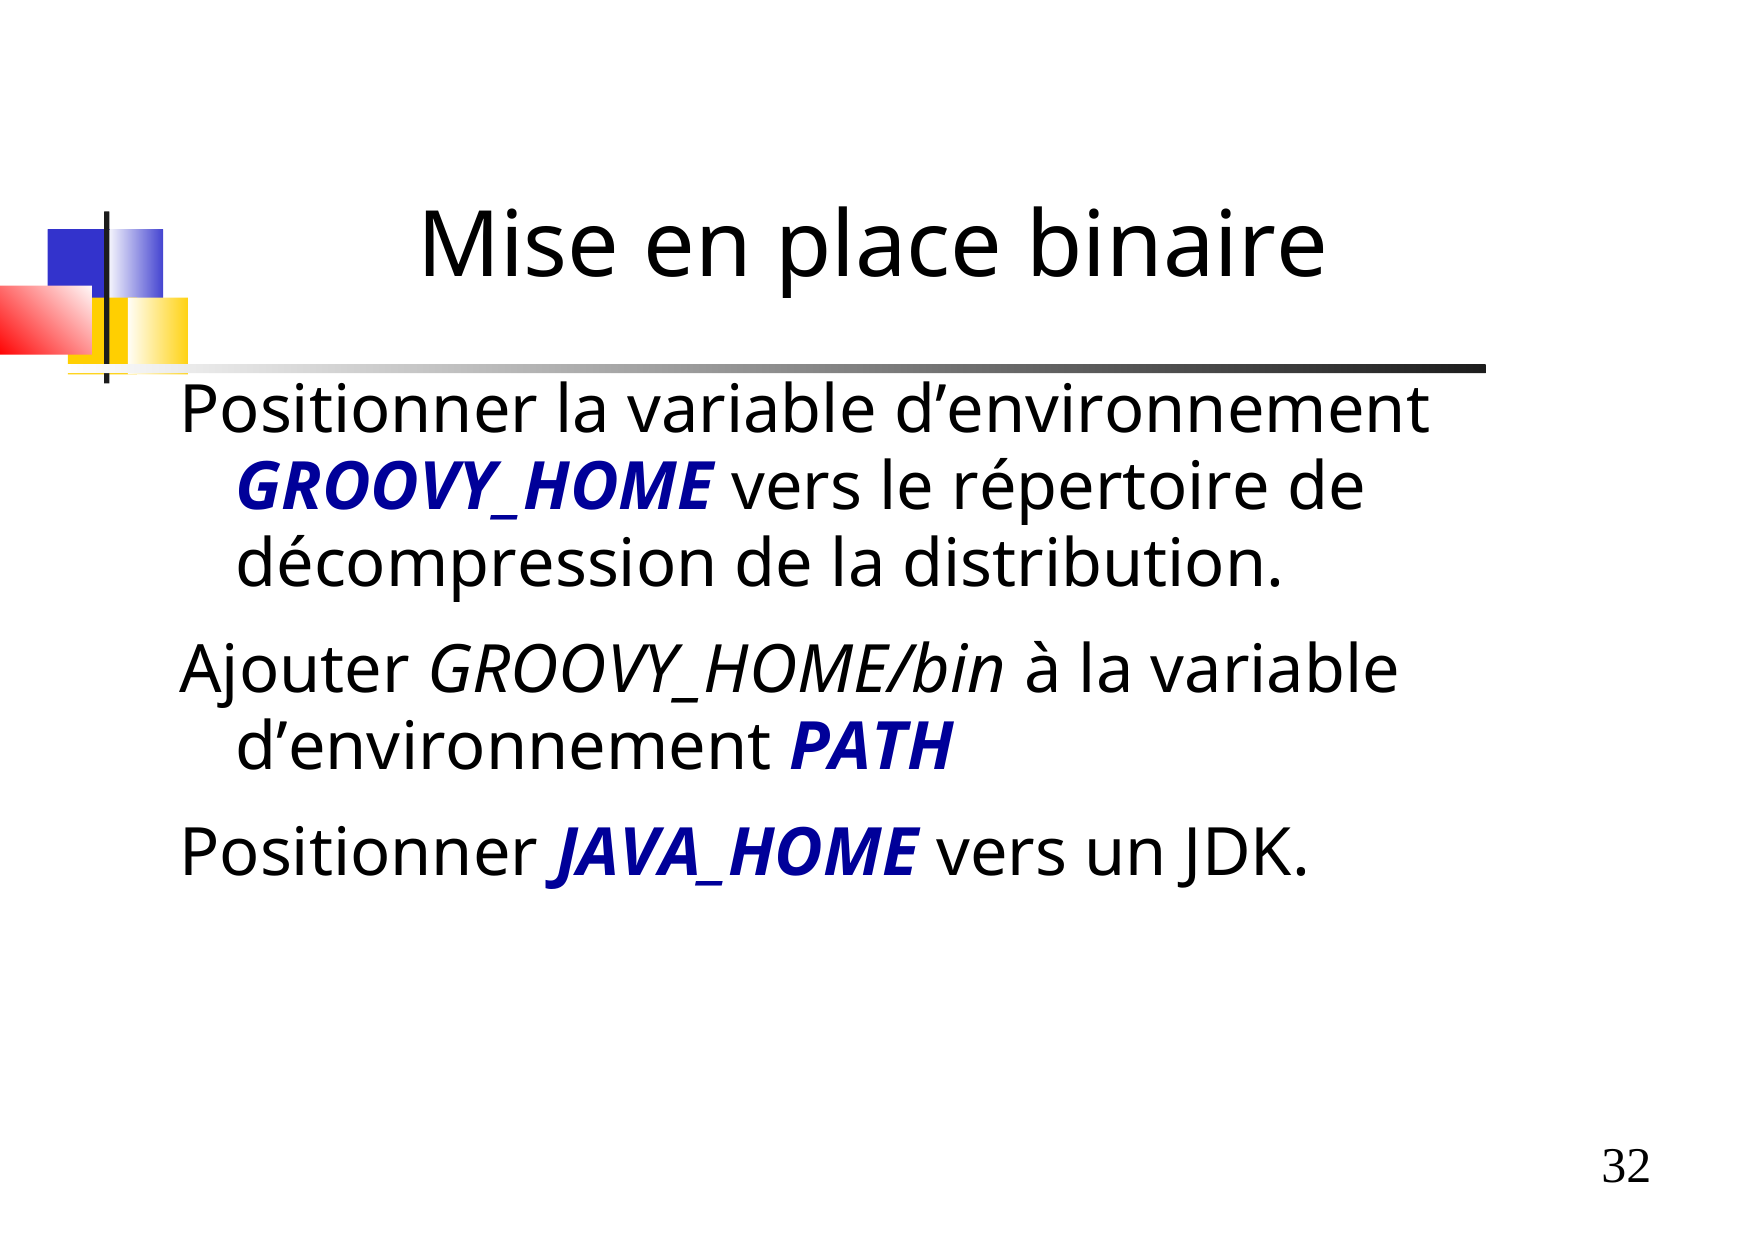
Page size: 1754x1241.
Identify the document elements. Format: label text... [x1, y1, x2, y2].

title Mise en place binaire [179, 139, 1567, 351]
list Positionner la variable d’environnement GROOVY_HOME vers le répertoire de décompression de la distribution. Ajouter GROOVY_HOME/bin à la variable d’environnement PATH Positionner JAVA_HOME vers un JDK. [179, 371, 1567, 1091]
